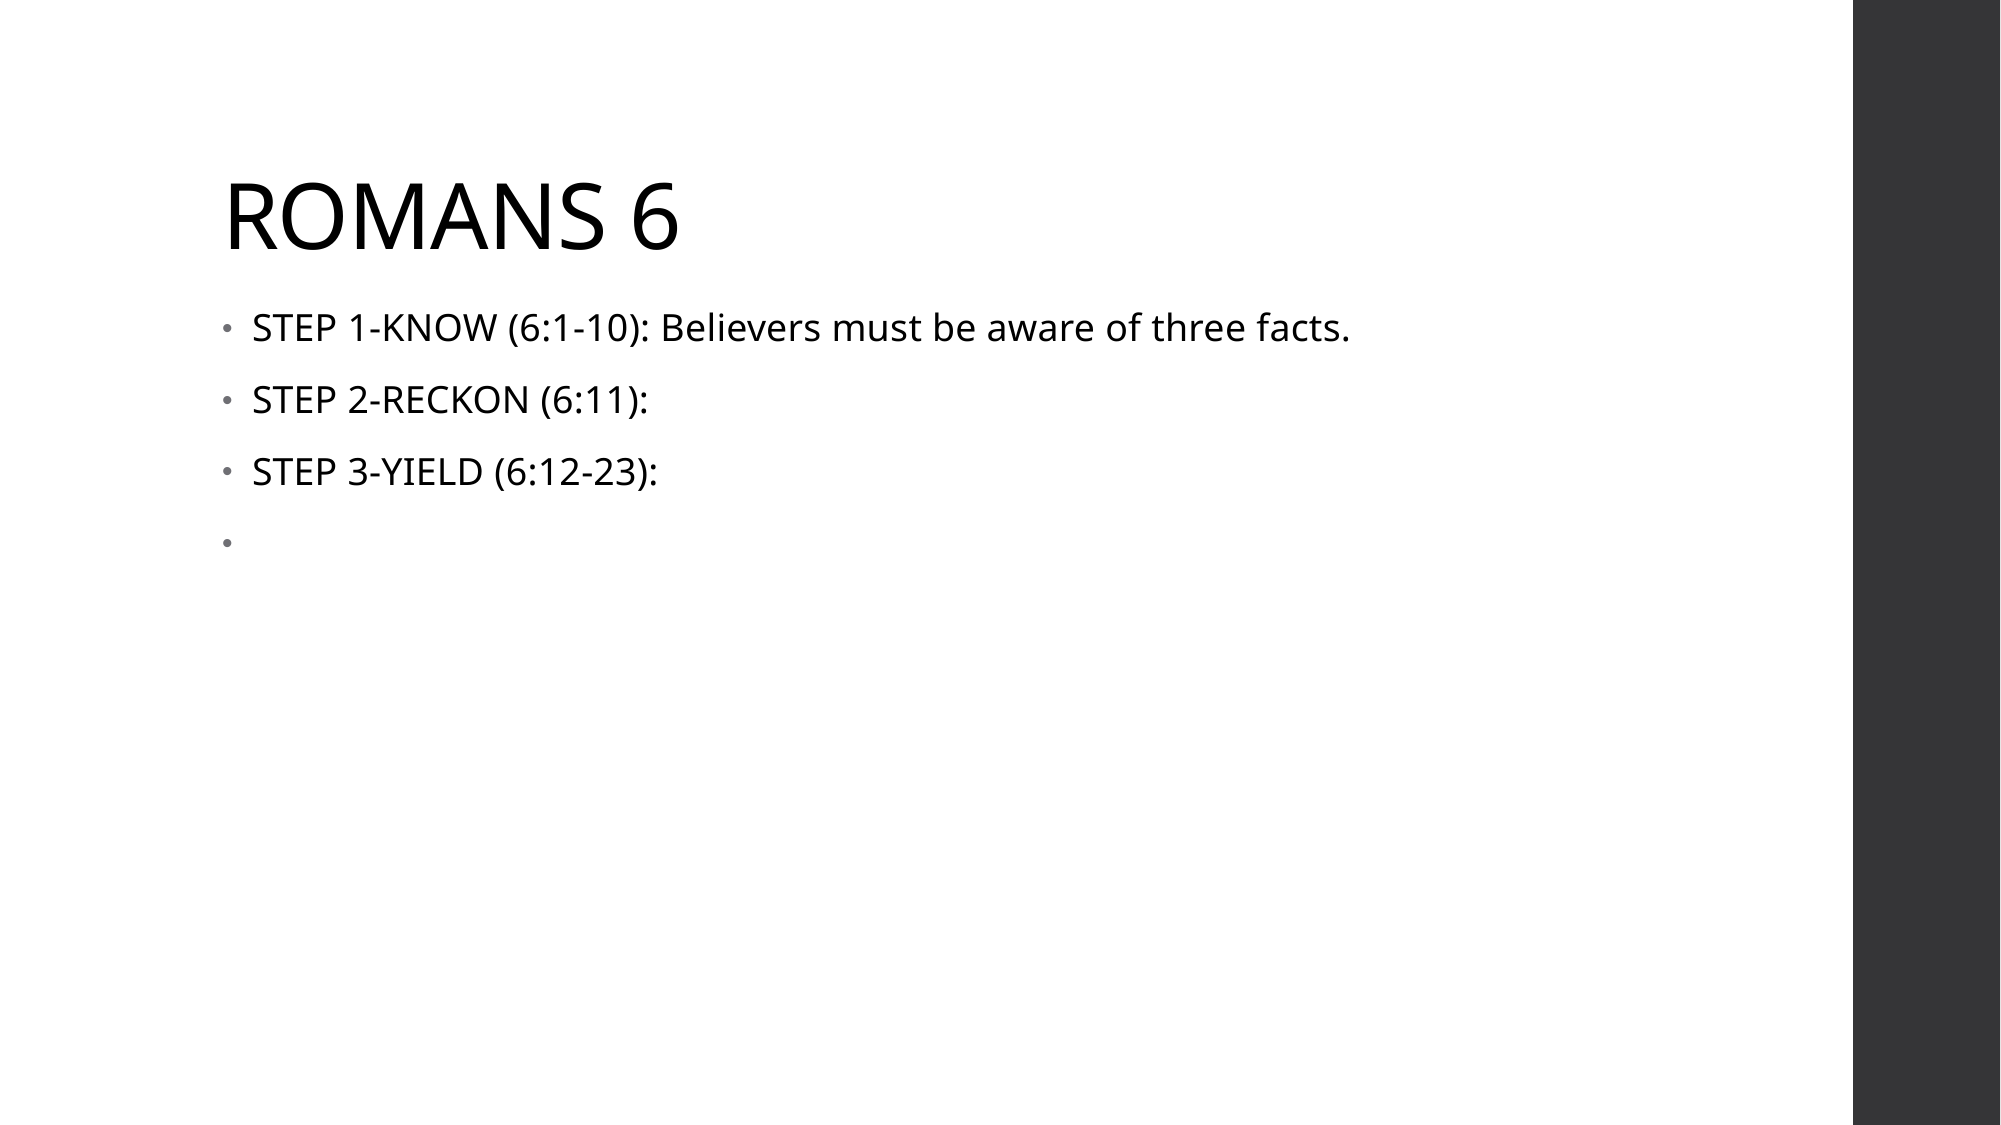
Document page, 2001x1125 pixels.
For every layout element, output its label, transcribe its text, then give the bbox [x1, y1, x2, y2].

list STEP 1-KNOW (6:1-10): Believers must be aware of three facts. STEP 2-RECKON (6:11): STEP 3-YIELD (6:12-23): [206, 299, 1617, 1014]
title ROMANS 6 [206, 60, 1797, 278]
